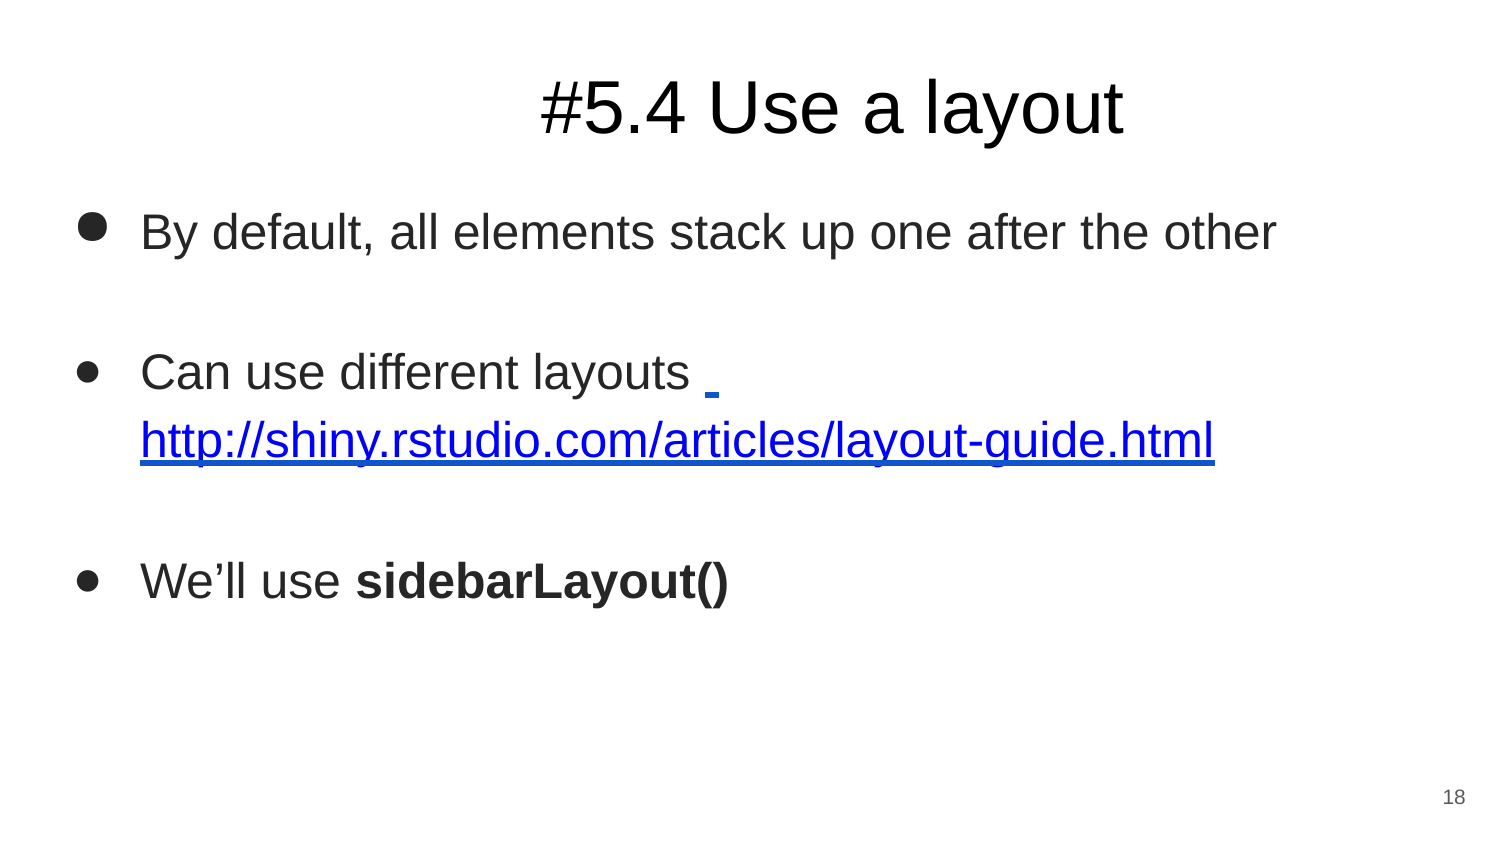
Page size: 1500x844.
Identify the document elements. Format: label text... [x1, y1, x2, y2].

slide_number <number> [1438, 783, 1470, 844]
title #5.4 Use a layout [539, 56, 1216, 197]
text_box By default, all elements stack up one after the other Can use different layouts http://shiny.rstudio.com/articles/layout-guide.html We’ll use sidebarLayout() [70, 197, 1281, 609]
